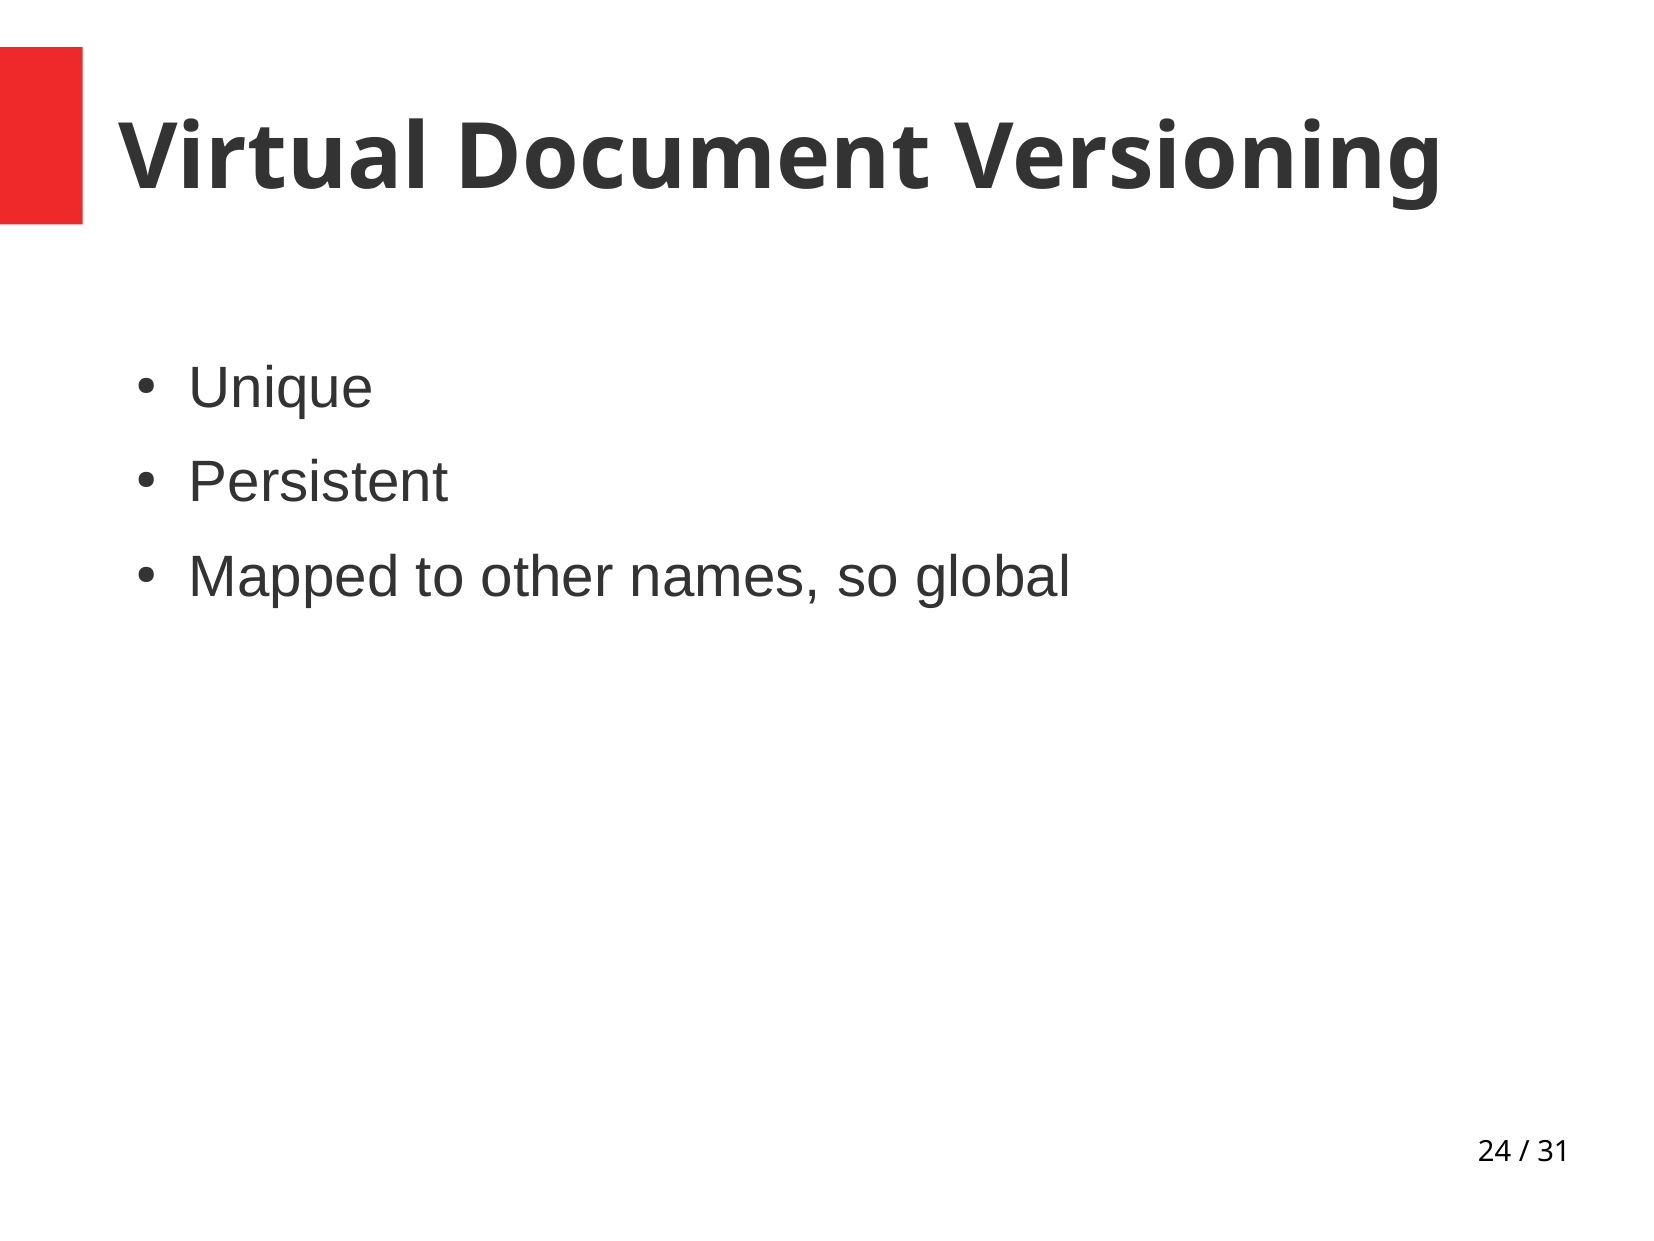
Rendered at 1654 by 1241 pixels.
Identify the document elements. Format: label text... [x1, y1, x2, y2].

list Unique Persistent Mapped to other names, so global [118, 354, 1536, 1074]
title Virtual Document Versioning [118, 49, 1571, 257]
